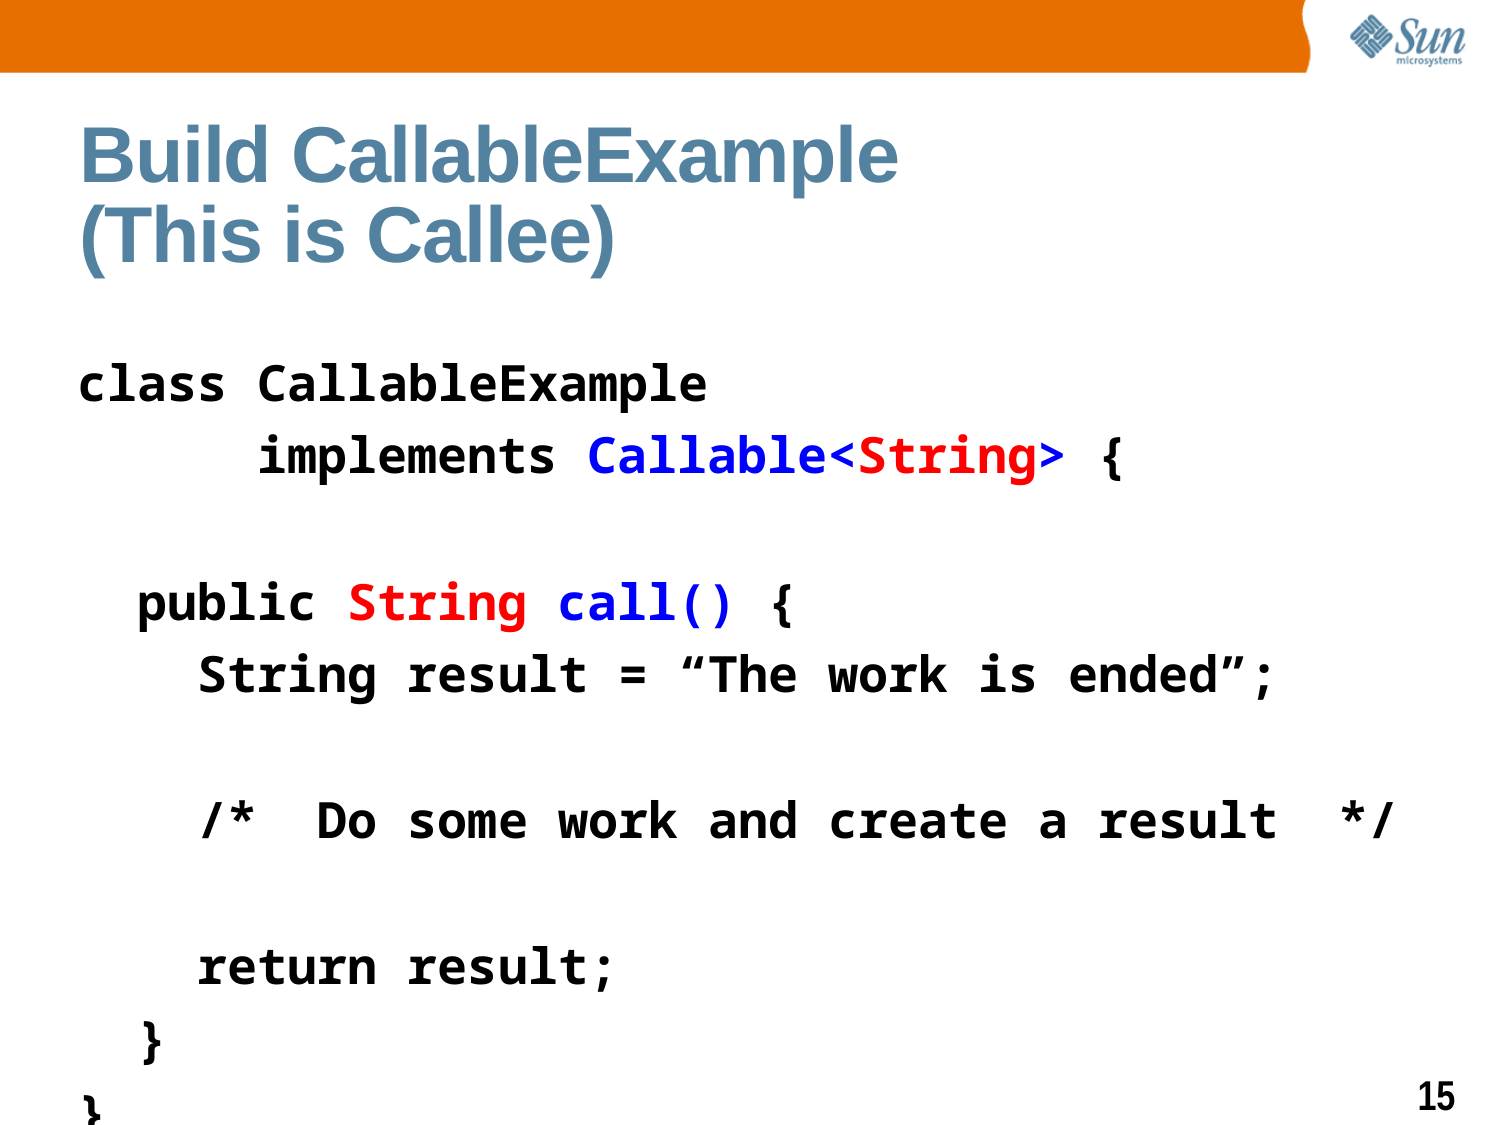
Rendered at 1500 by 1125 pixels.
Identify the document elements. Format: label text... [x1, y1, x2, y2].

title Build CallableExample (This is Callee) [79, 118, 1442, 288]
picture [0, 0, 1500, 75]
text_box class CallableExample implements Callable<String> { public String call() { String result = “The work is ended”; /* Do some work and create a result */ return result; } } [77, 354, 1445, 1111]
